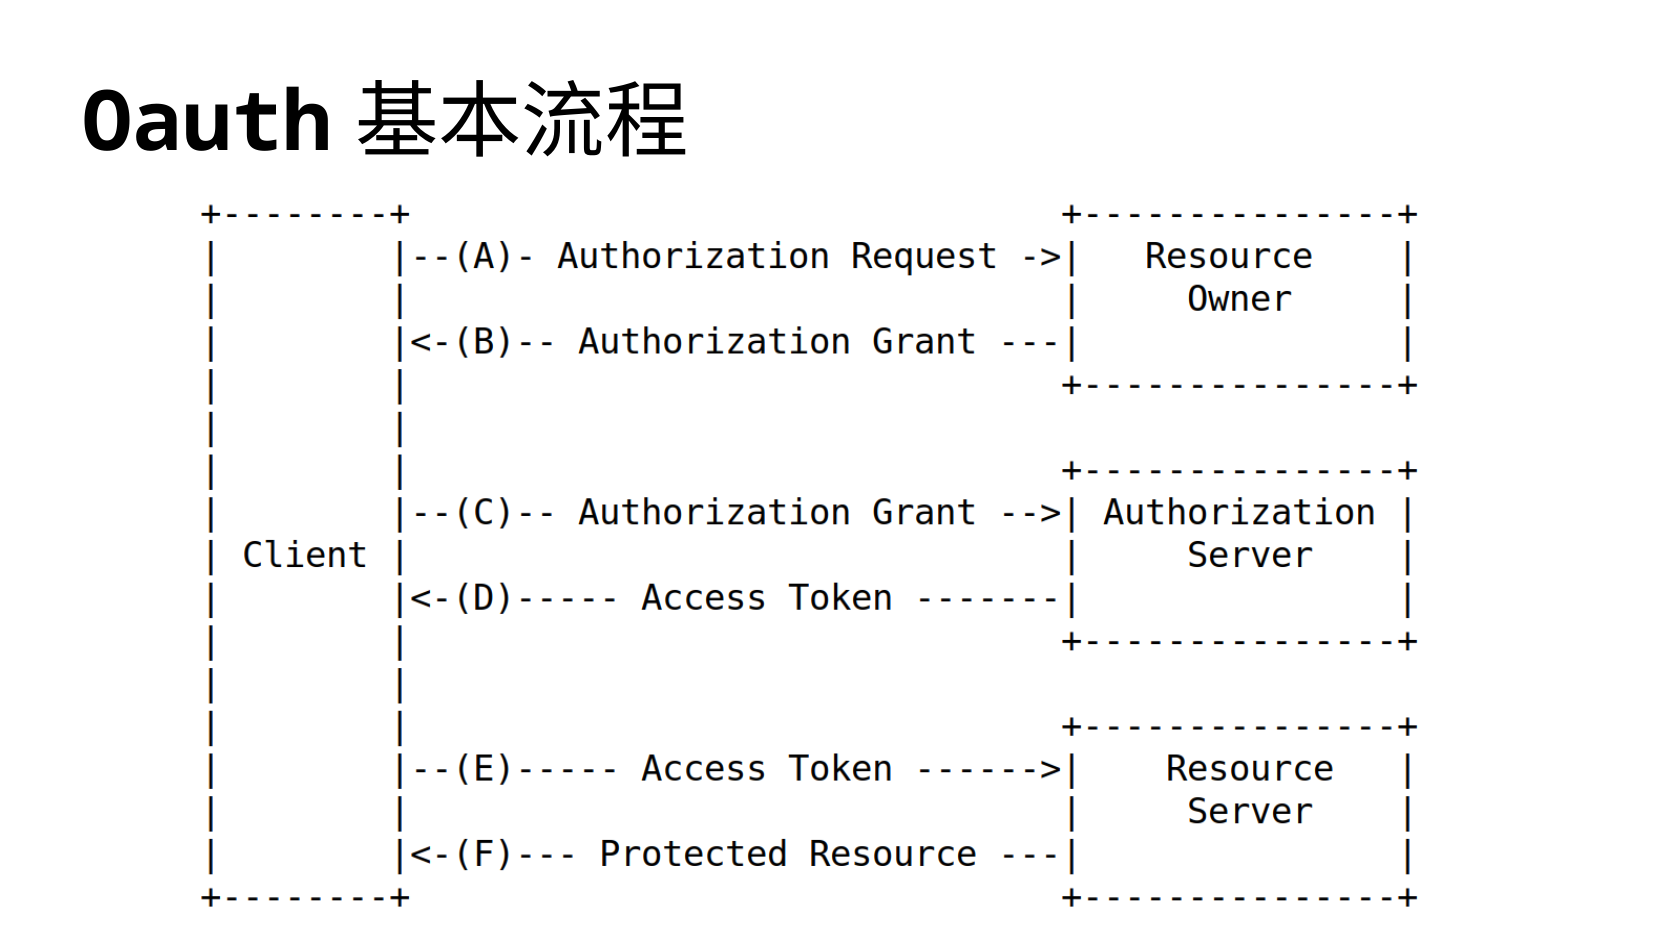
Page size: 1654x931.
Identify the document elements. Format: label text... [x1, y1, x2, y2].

title Oauth基本流程 [82, 37, 1571, 193]
picture [177, 191, 1441, 916]
